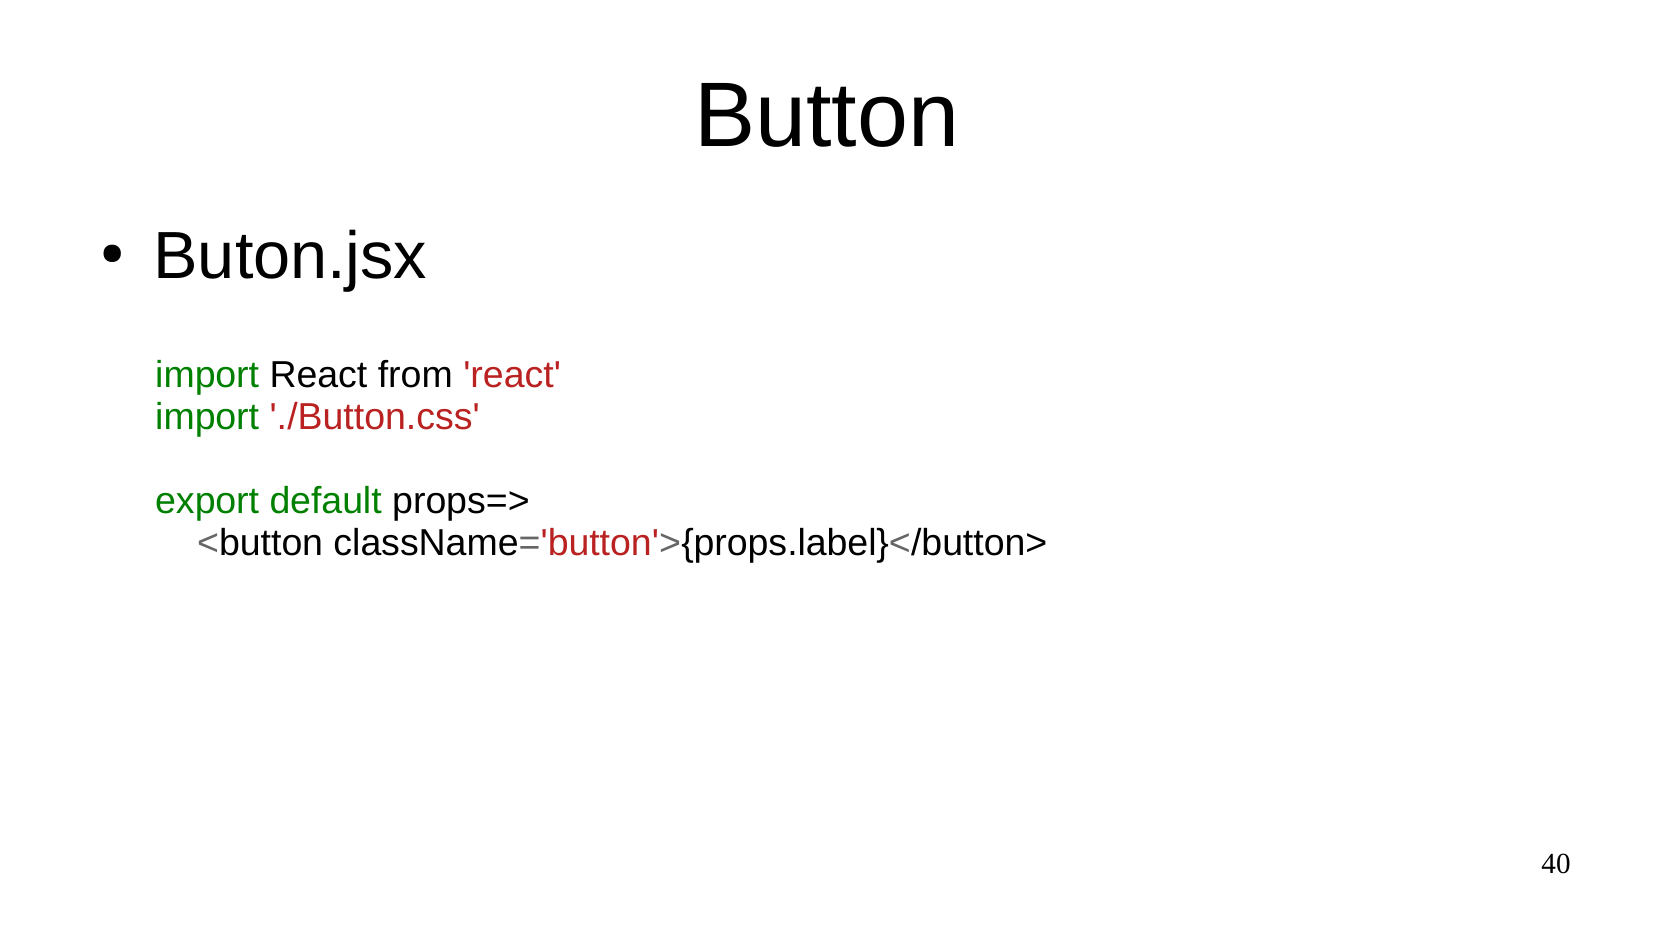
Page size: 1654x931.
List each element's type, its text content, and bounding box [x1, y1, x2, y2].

text_box import React from 'react' import './Button.css' export default props=> <button className='button'>{props.label}</button> [140, 346, 1325, 572]
title Button [82, 37, 1571, 193]
list Buton.jsx [82, 217, 1571, 758]
